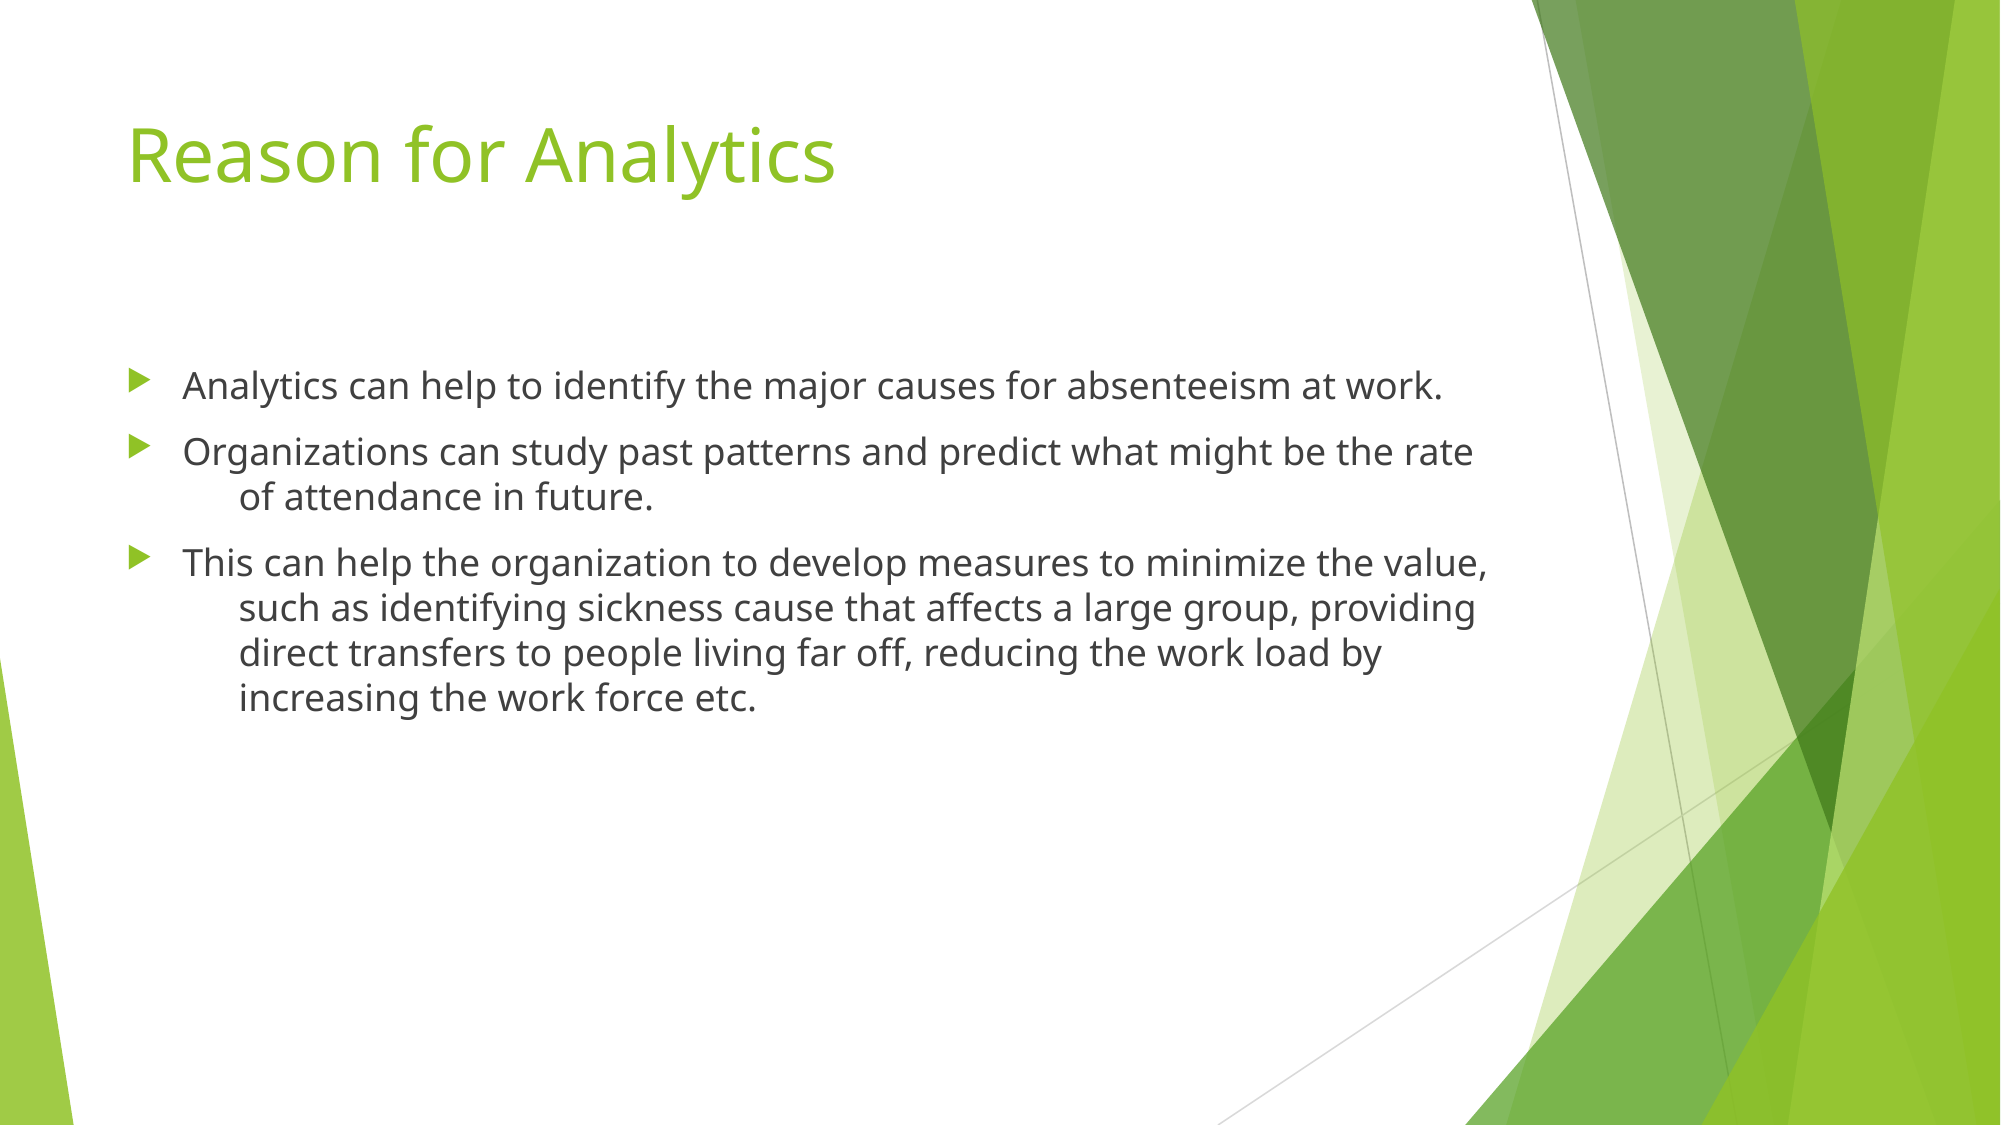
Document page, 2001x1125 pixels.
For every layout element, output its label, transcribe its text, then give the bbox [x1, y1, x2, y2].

list Analytics can help to identify the major causes for absenteeism at work. Organizations can study past patterns and predict what might be the rate of attendance in future. This can help the organization to develop measures to minimize the value, such as identifying sickness cause that affects a large group, providing direct transfers to people living far off, reducing the work load by increasing the work force etc. [111, 354, 1522, 992]
title Reason for Analytics [111, 99, 1522, 317]
